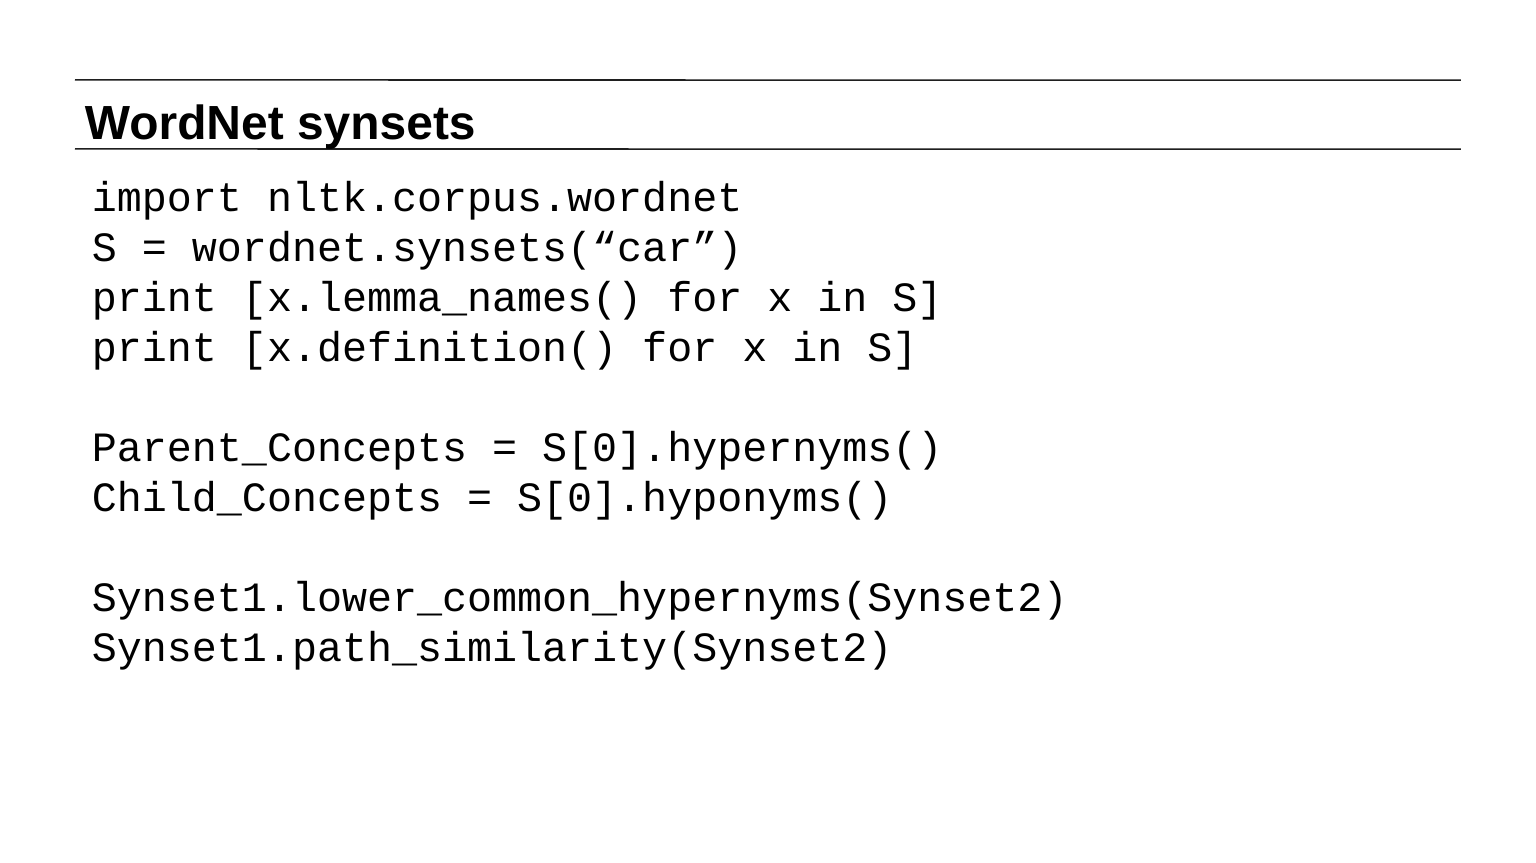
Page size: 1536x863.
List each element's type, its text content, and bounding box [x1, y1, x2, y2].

list import nltk.corpus.wordnet S = wordnet.synsets(“car”) print [x.lemma_names() for x in S] print [x.definition() for x in S] Parent_Concepts = S[0].hypernyms() Child_Concepts = S[0].hyponyms() Synset1.lower_common_hypernyms(Synset2) Synset1.path_similarity(Synset2) [76, 161, 1460, 823]
title WordNet synsets [76, 82, 1369, 161]
